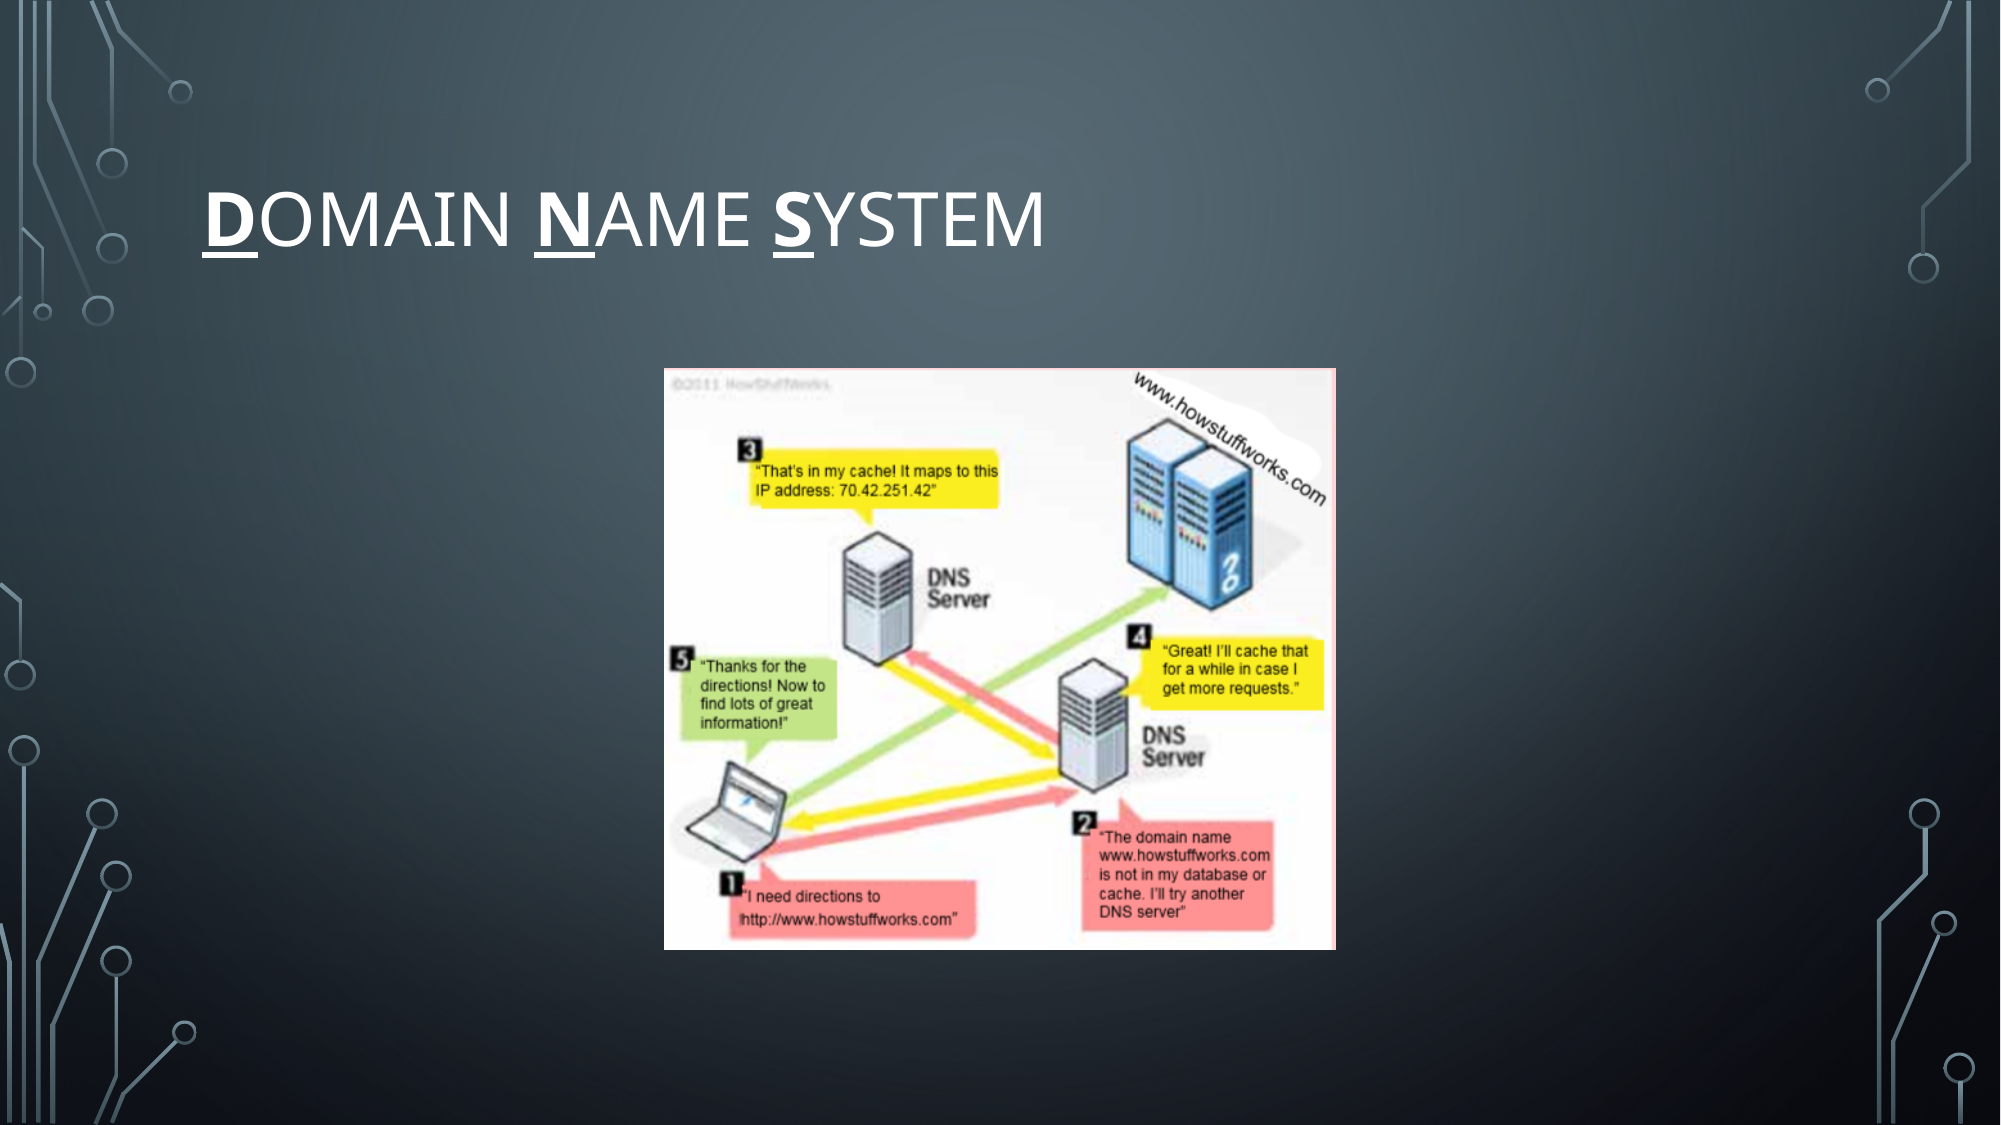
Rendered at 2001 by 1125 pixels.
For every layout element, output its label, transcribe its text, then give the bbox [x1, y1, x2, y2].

title Domain Name System [187, 101, 1813, 344]
picture [664, 369, 1336, 951]
